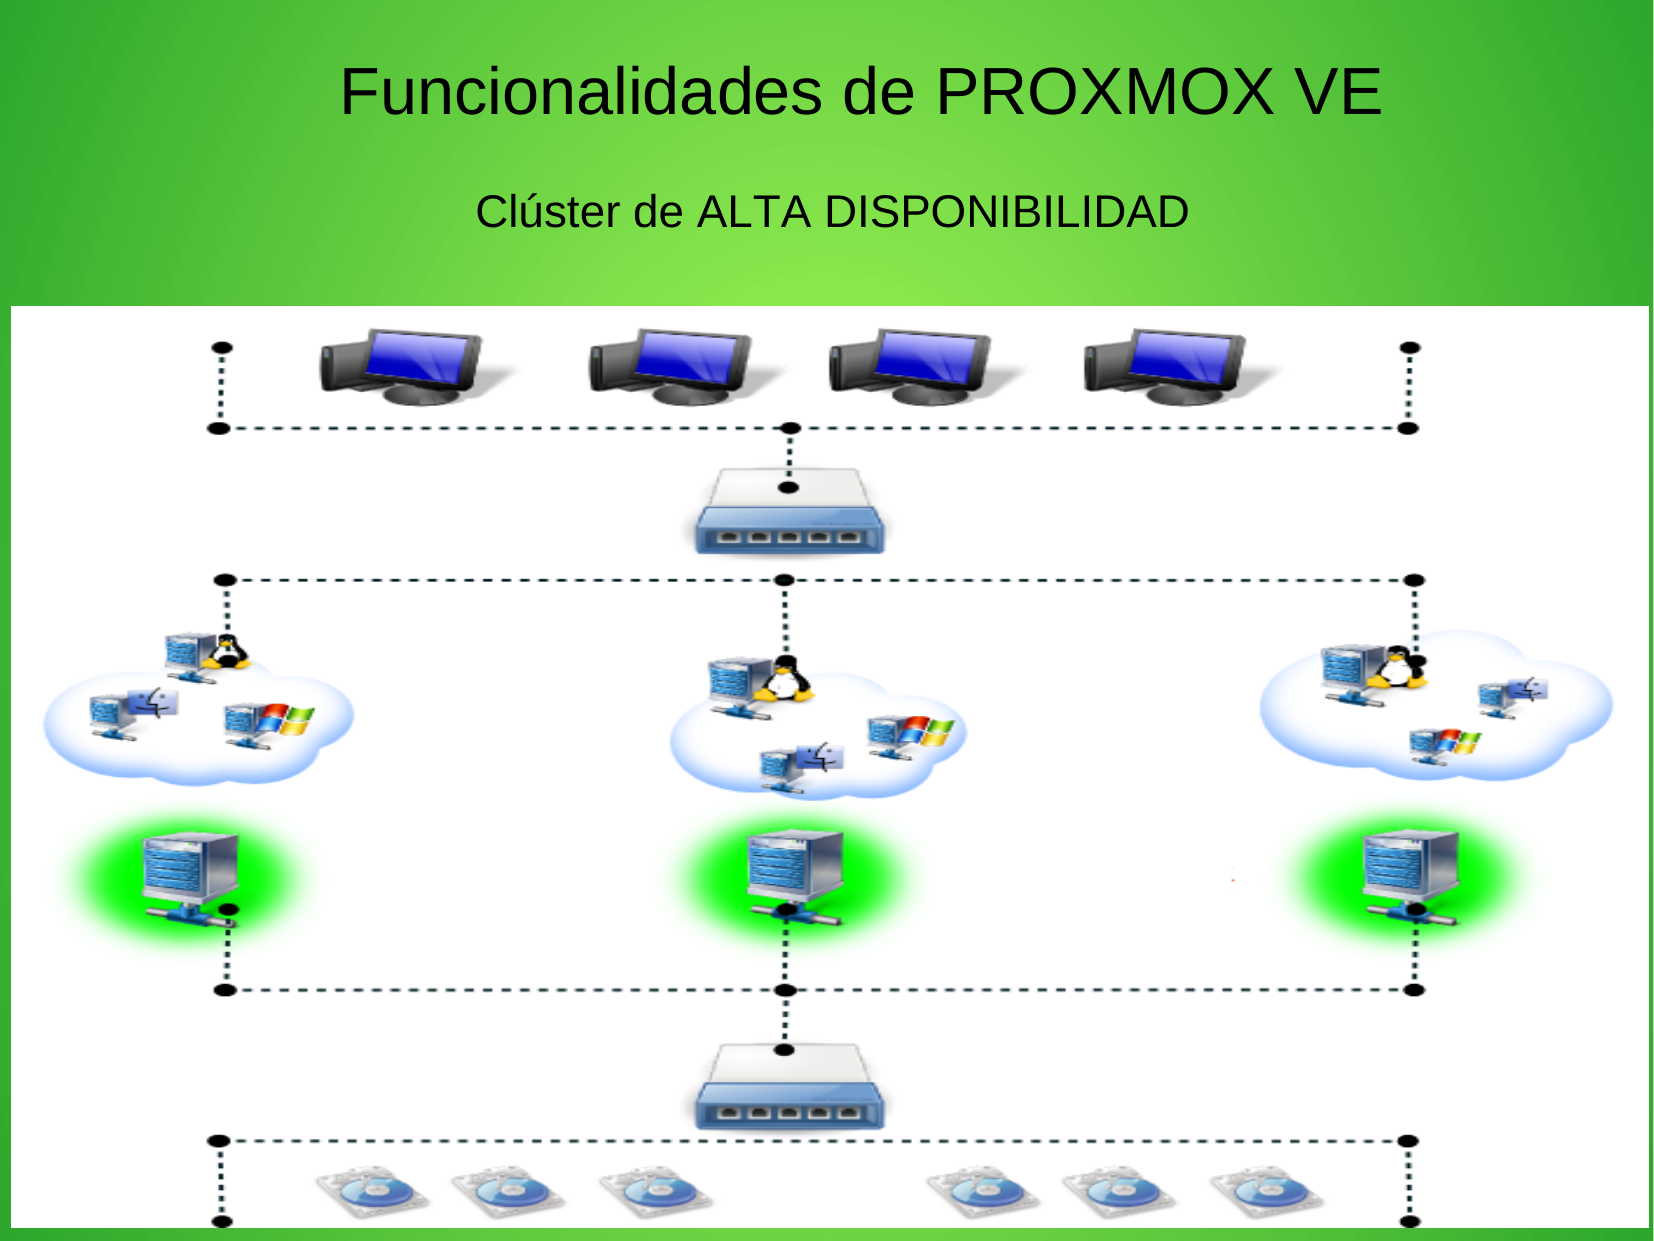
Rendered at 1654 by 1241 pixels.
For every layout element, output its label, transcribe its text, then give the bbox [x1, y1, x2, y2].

picture [0, 0, 1654, 1241]
text_box Clúster de ALTA DISPONIBILIDAD [460, 179, 1229, 246]
text_box Funcionalidades de PROXMOX VE [306, 47, 1418, 154]
